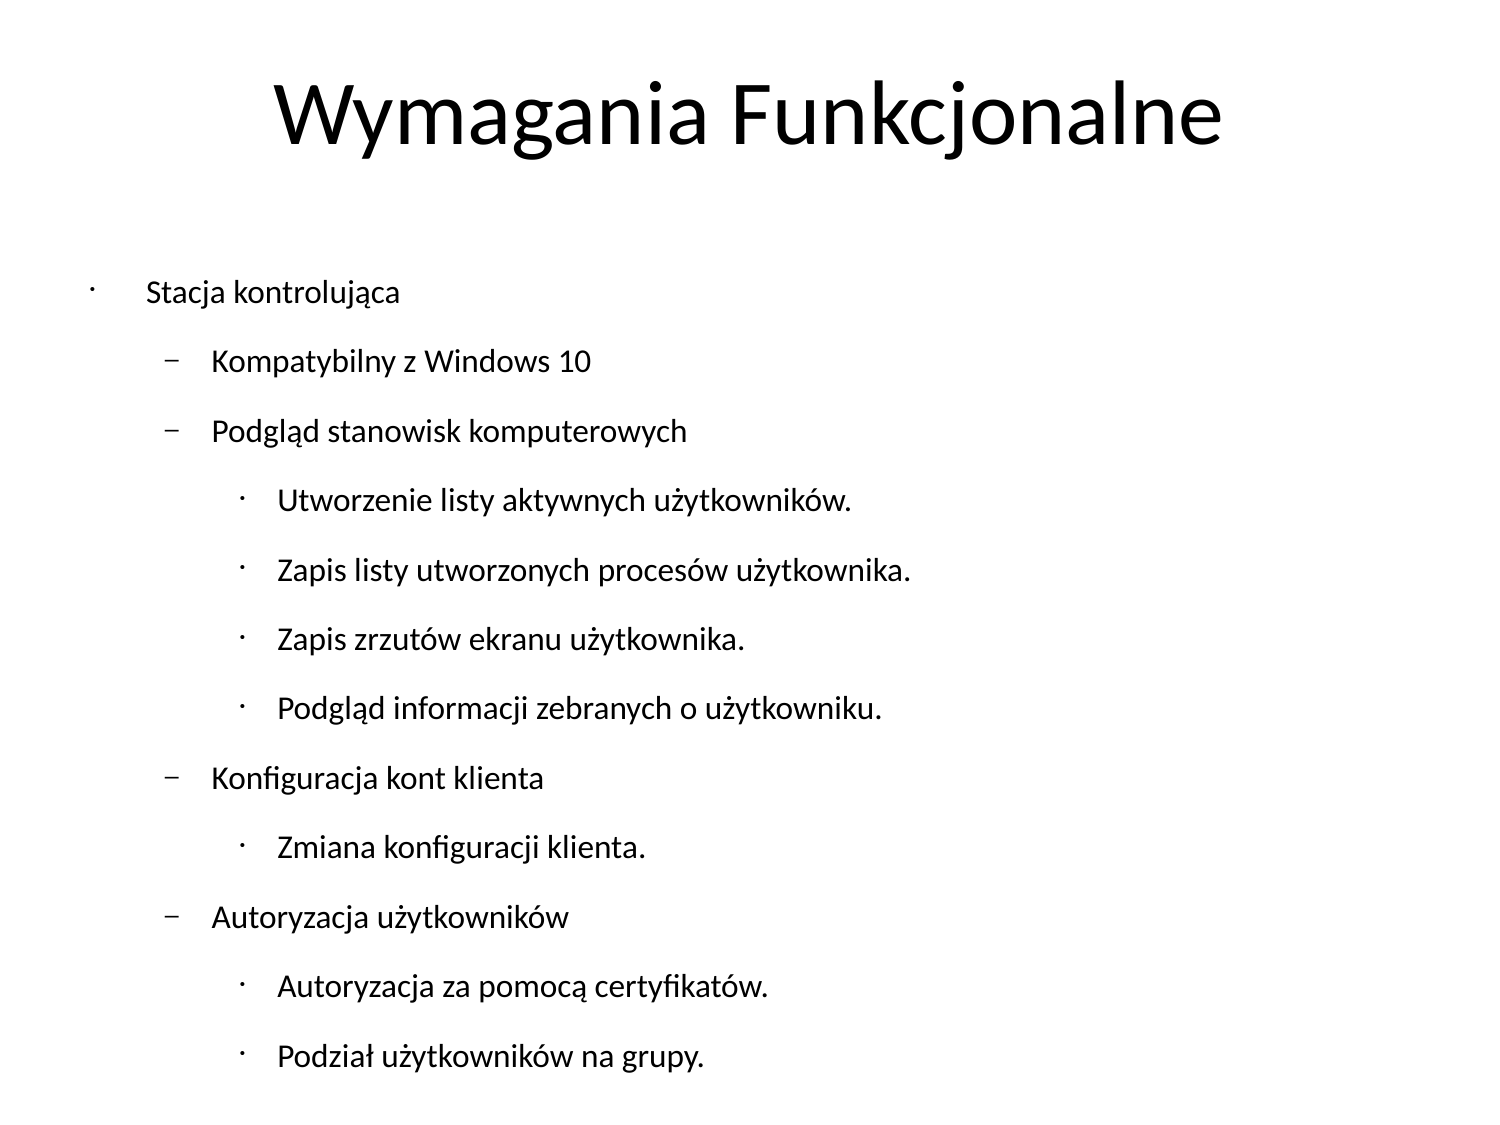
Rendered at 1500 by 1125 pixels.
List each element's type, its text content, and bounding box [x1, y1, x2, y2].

title Wymagania Funkcjonalne [75, 45, 1425, 233]
list Stacja kontrolująca Kompatybilny z Windows 10 Podgląd stanowisk komputerowych Utworzenie listy aktywnych użytkowników. Zapis listy utworzonych procesów użytkownika. Zapis zrzutów ekranu użytkownika. Podgląd informacji zebranych o użytkowniku. Konfiguracja kont klienta Zmiana konfiguracji klienta. Autoryzacja użytkowników Autoryzacja za pomocą certyfikatów. Podział użytkowników na grupy. [75, 262, 1425, 1005]
